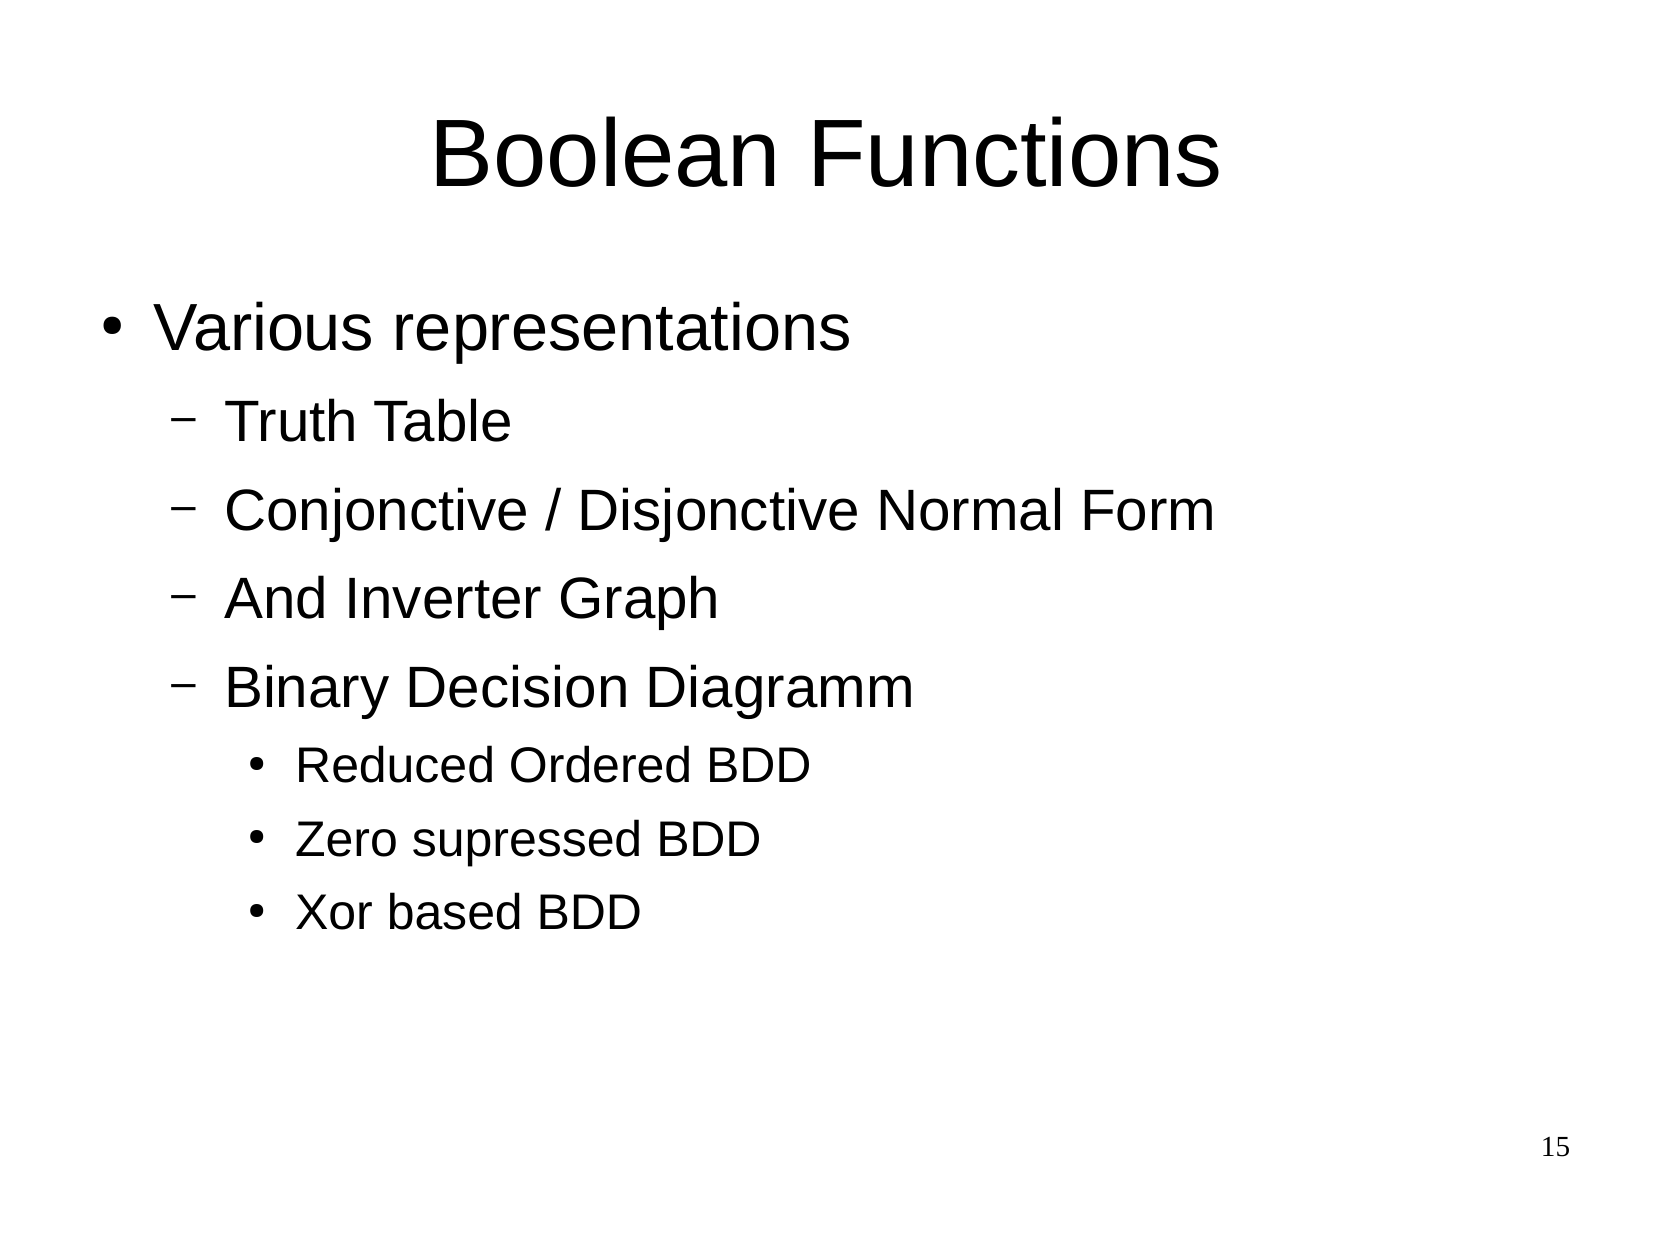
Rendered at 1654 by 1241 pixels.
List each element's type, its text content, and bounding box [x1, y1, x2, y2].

title Boolean Functions [82, 49, 1571, 257]
list Various representations Truth Table Conjonctive / Disjonctive Normal Form And Inverter Graph Binary Decision Diagramm Reduced Ordered BDD Zero supressed BDD Xor based BDD [82, 290, 1571, 1010]
